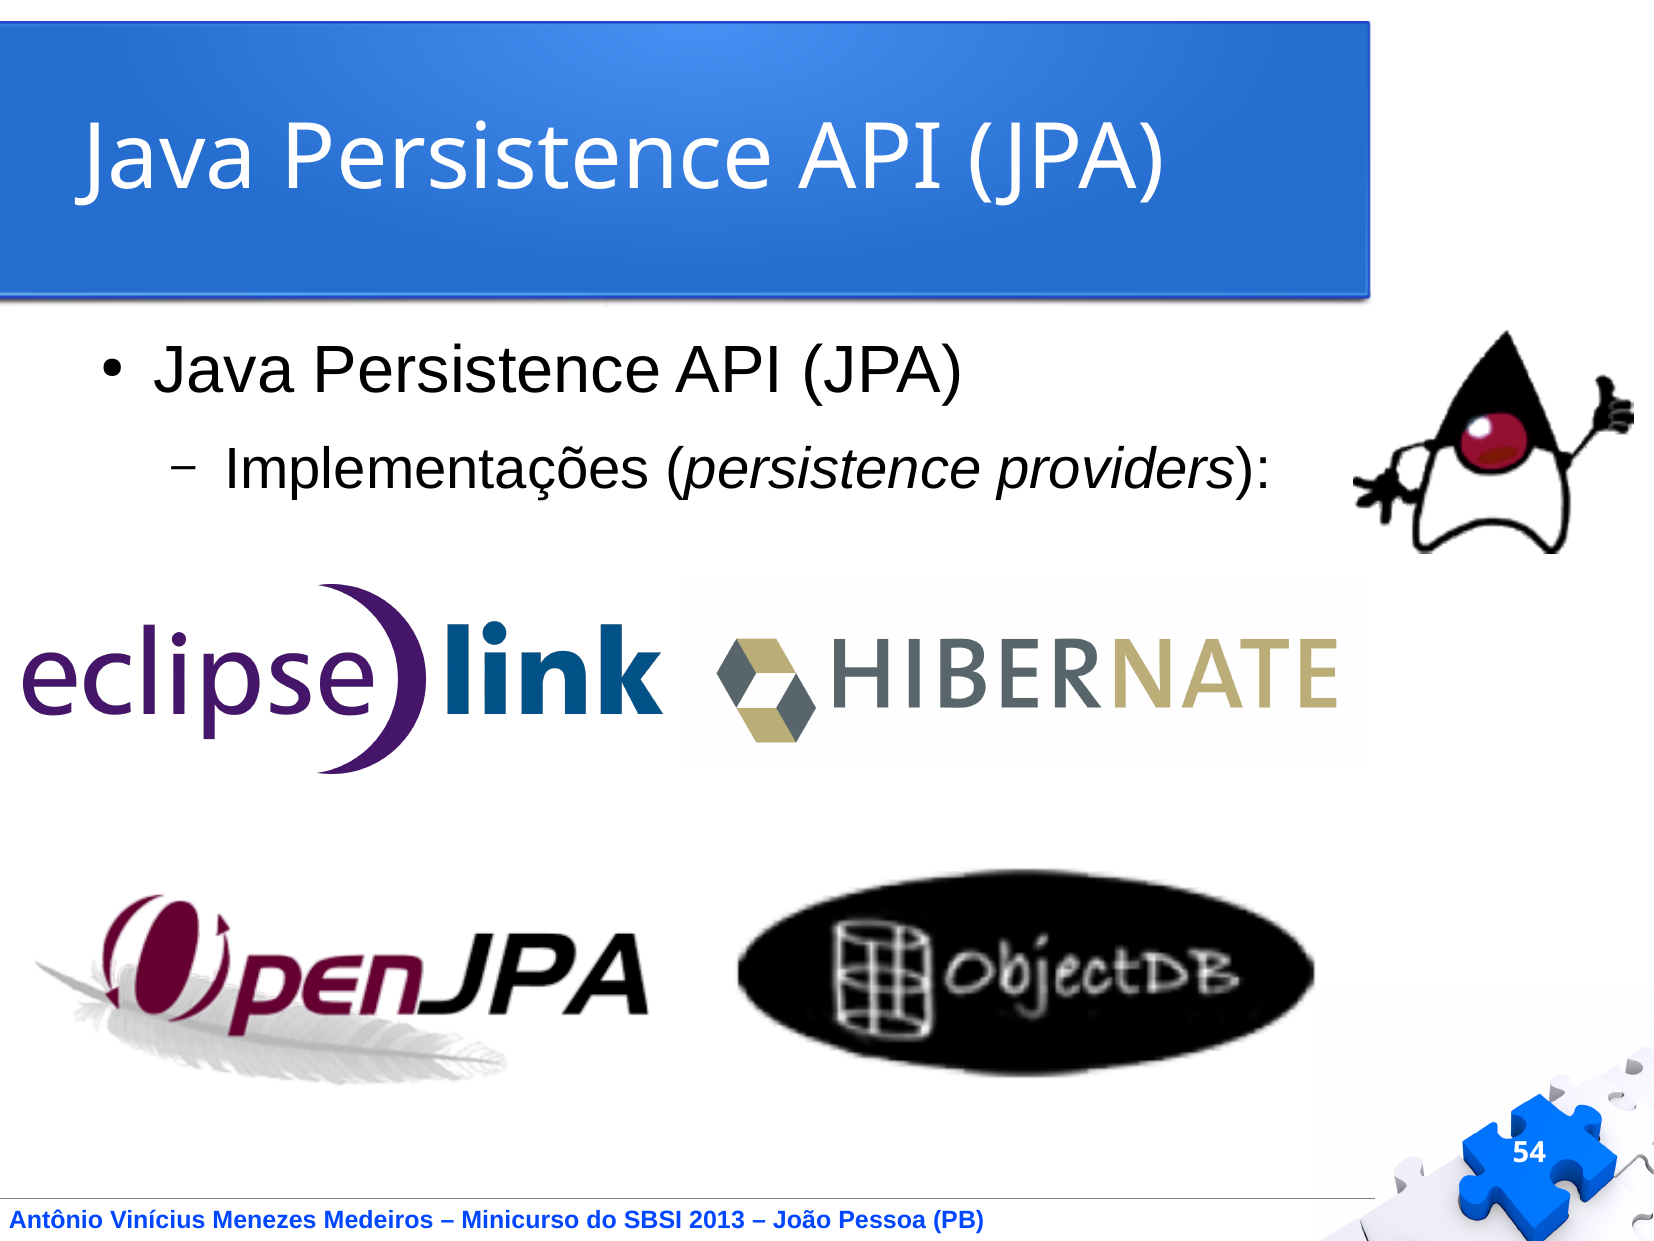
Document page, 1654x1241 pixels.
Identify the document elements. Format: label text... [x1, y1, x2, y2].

picture [0, 21, 1375, 307]
picture [25, 885, 662, 1091]
title Java Persistence API (JPA) [82, 49, 1323, 257]
picture [1353, 330, 1634, 554]
picture [731, 862, 1323, 1086]
picture [685, 578, 1367, 768]
picture [1311, 983, 1654, 1241]
list Java Persistence API (JPA) Implementações (persistence providers): [82, 332, 1356, 1182]
picture [23, 584, 663, 774]
